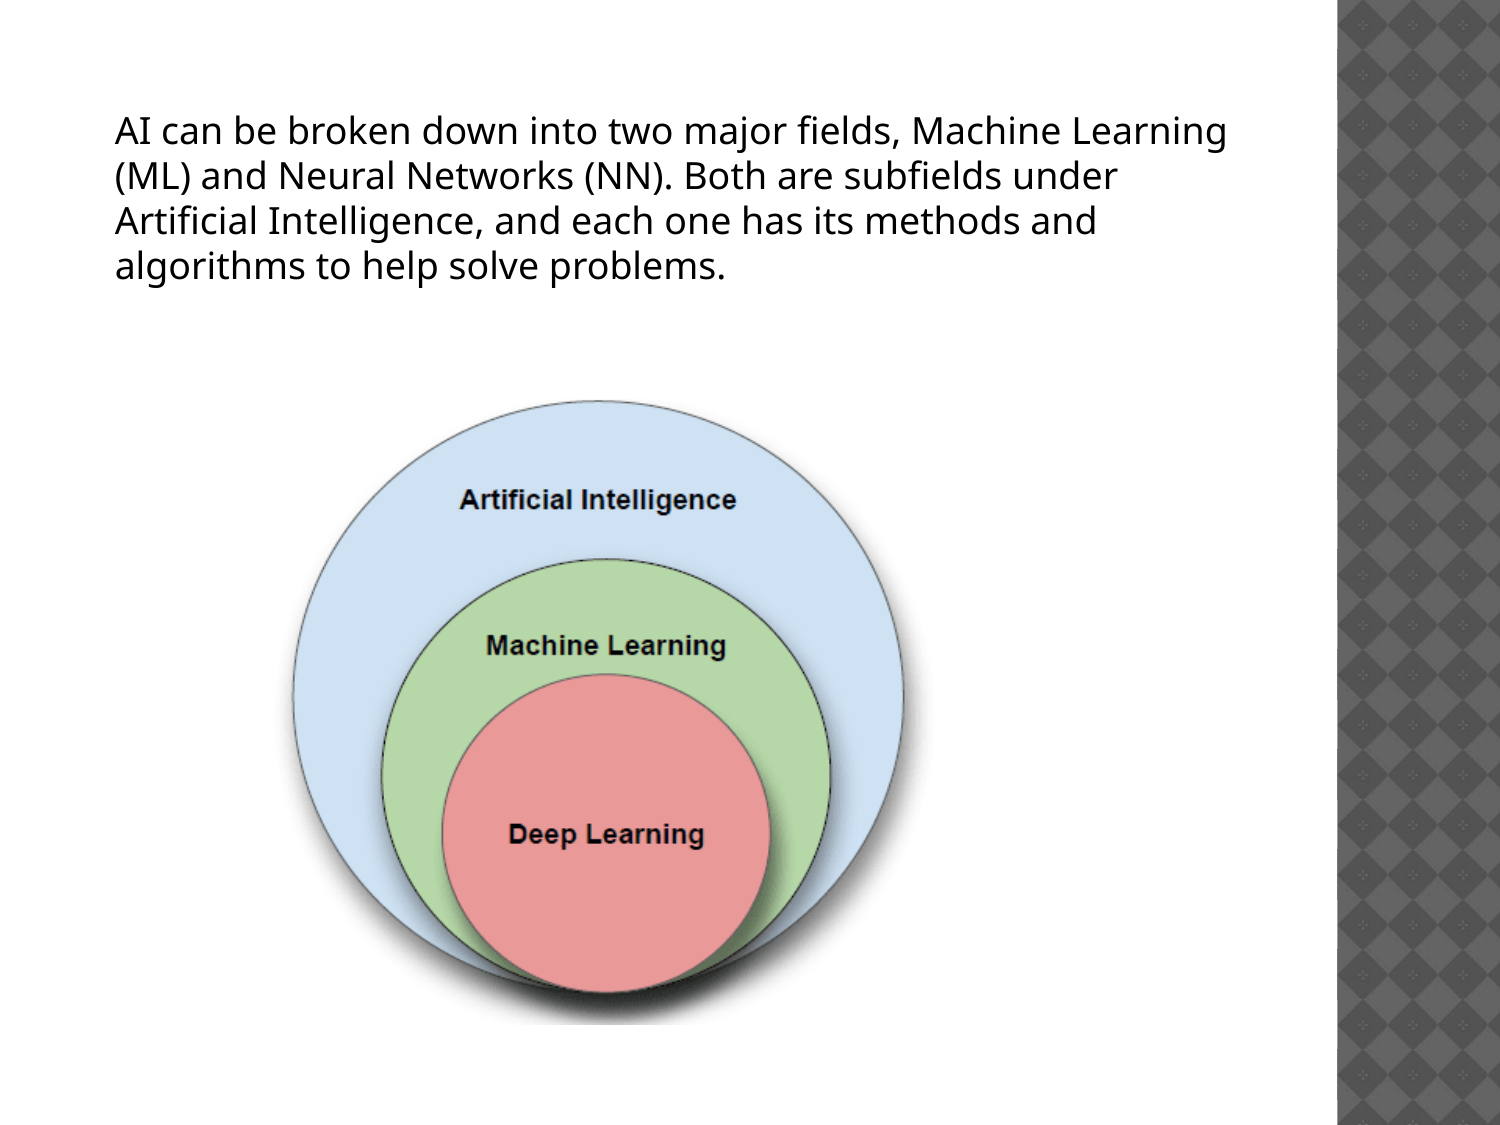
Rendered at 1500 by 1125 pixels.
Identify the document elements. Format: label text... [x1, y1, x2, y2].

picture [1337, 0, 1500, 1125]
picture [262, 399, 936, 1025]
text_box AI can be broken down into two major fields, Machine Learning (ML) and Neural Networks (NN). Both are subfields under Artificial Intelligence, and each one has its methods and algorithms to help solve problems. [99, 99, 1275, 295]
